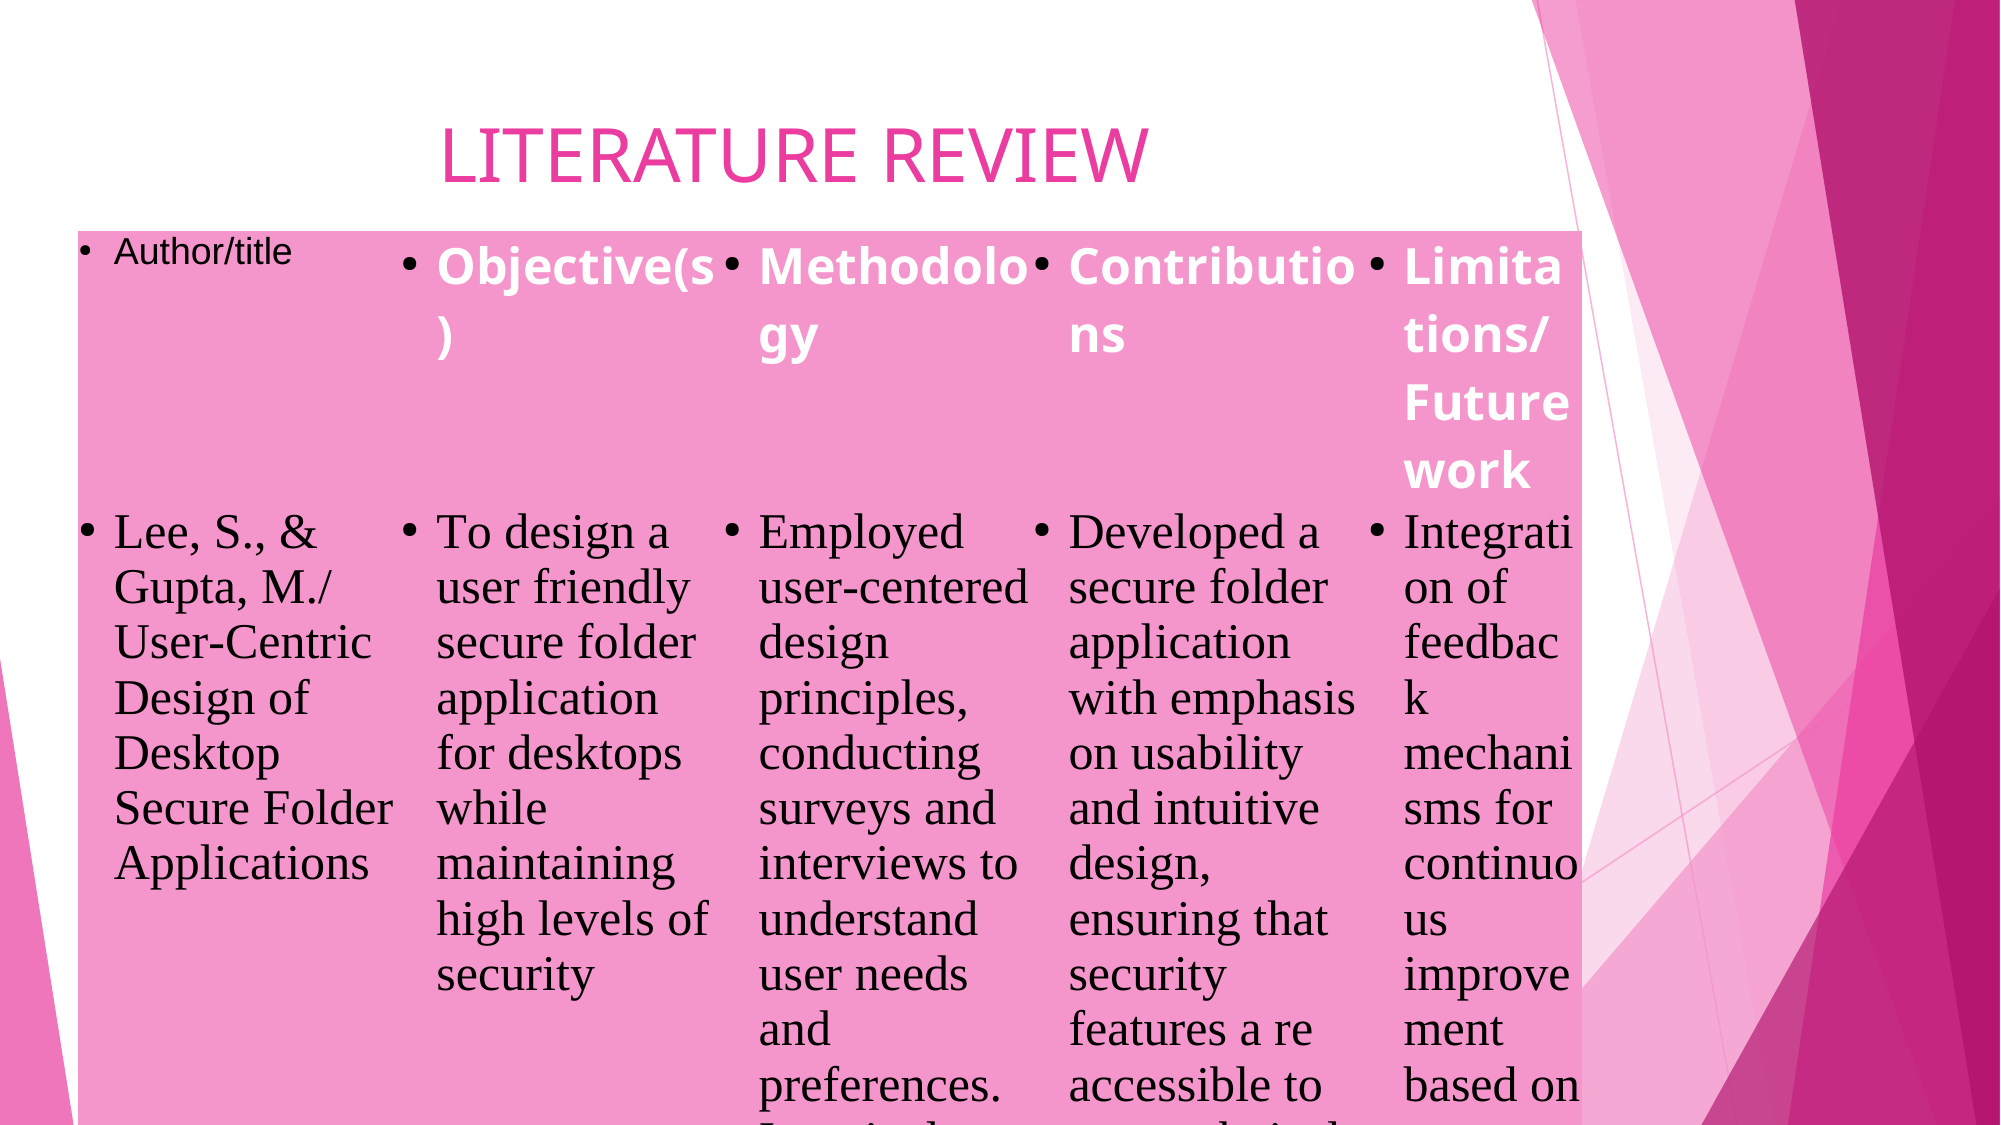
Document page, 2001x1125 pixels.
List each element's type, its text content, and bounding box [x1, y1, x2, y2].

table_cell Lee, S., & Gupta, M./ User-Centric Design of Desktop Secure Folder Applications [78, 504, 401, 1125]
table_cell Developed a secure folder application with emphasis on usability and intuitive design, ensuring that security features a re accessible to non-technical users. [1033, 504, 1368, 1125]
title LITERATURE REVIEW [111, 99, 1522, 231]
table_header Methodology [723, 231, 1033, 504]
table_header Author/title [78, 231, 401, 504]
table_header Limitations/Future work [1368, 231, 1582, 504]
table_cell To design a user friendly secure folder application for desktops while maintaining high levels of security [401, 504, 723, 1125]
table_header Objective(s) [401, 231, 723, 504]
table_cell Integration of feedback mechanisms for continuous improvement based on user interactions and evolving security threats. [1368, 504, 1582, 1125]
table_cell Employed user-centered design principles, conducting surveys and interviews to understand user needs and preferences. Iteratively prototyped and tested the application with target users. [723, 504, 1033, 1125]
table_header Contributions [1033, 231, 1368, 504]
